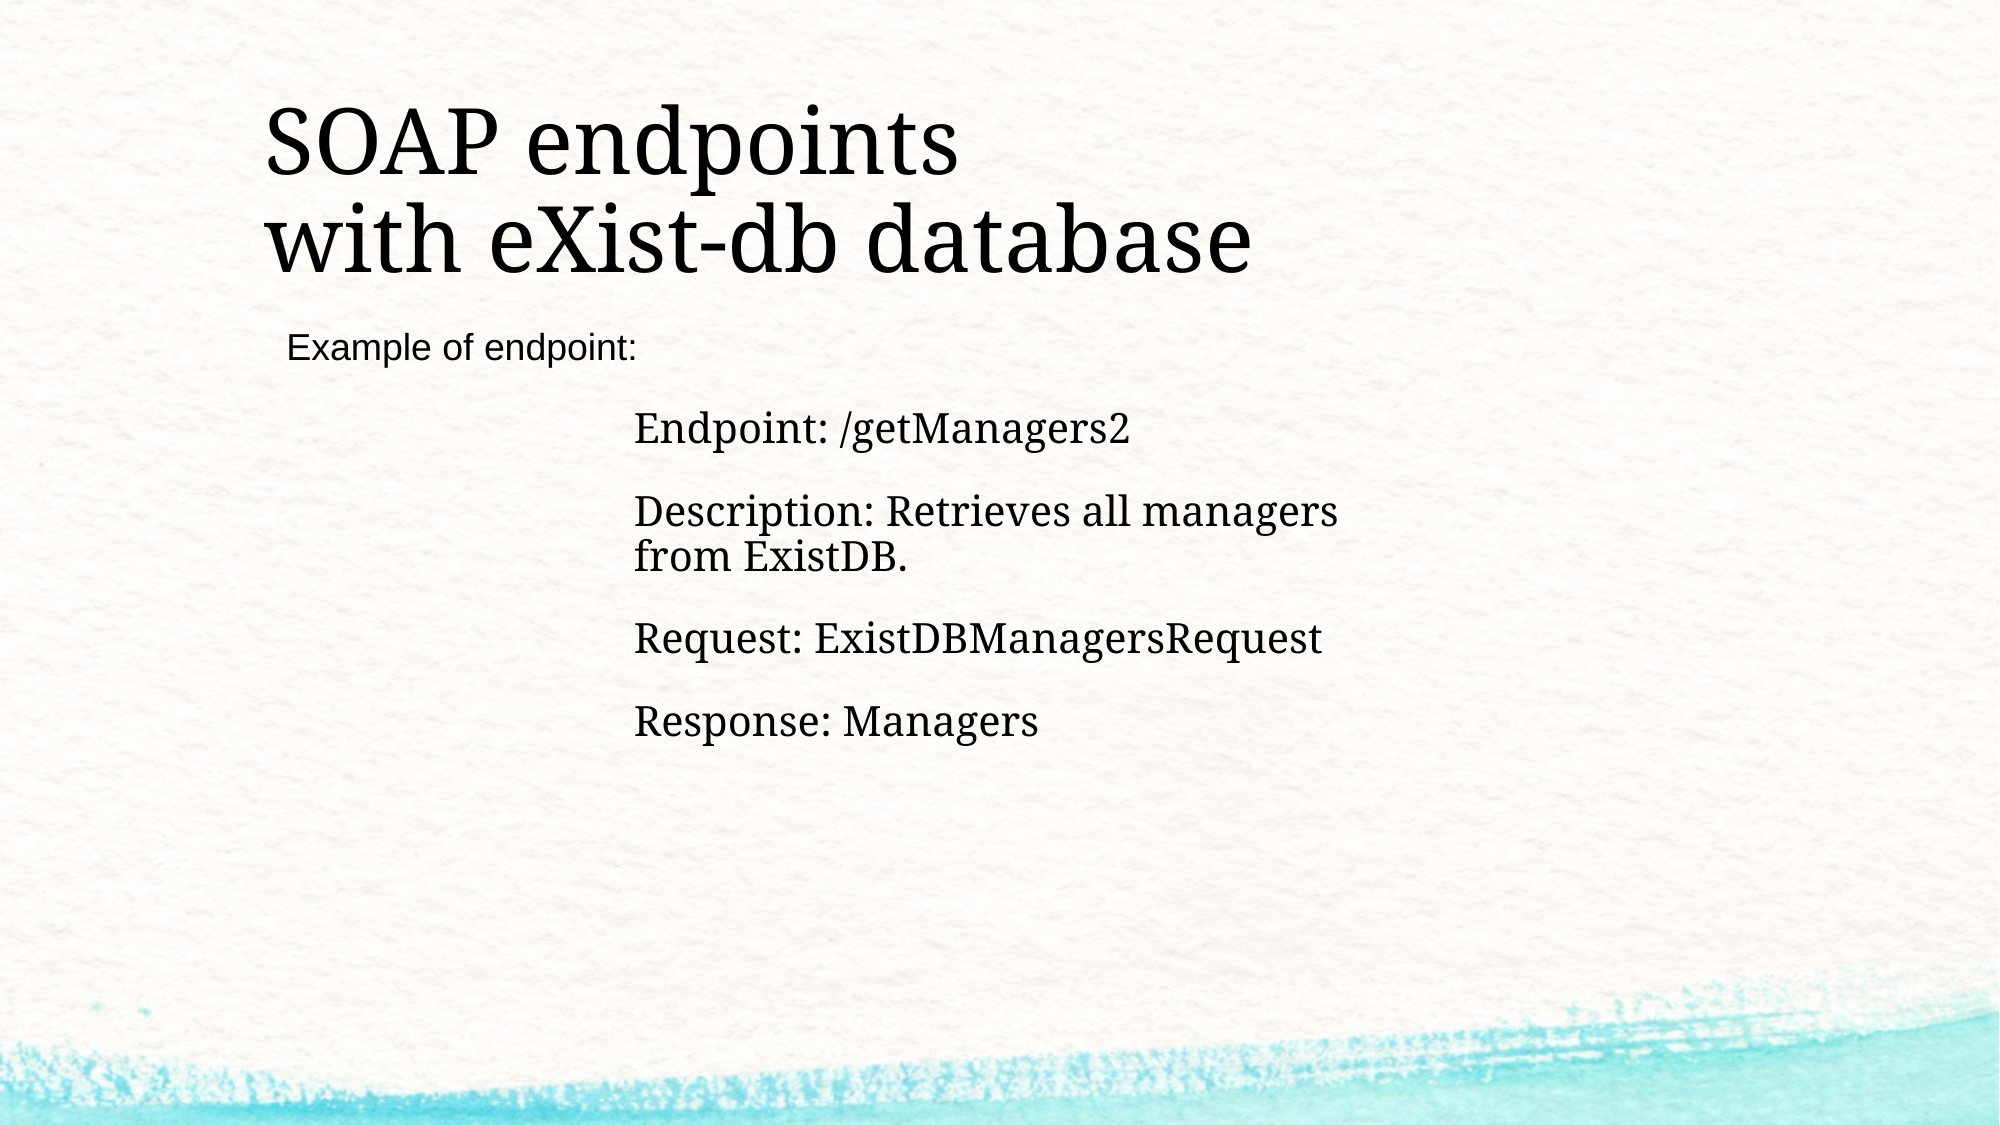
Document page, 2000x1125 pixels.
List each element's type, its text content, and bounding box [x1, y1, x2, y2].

picture [0, 0, 2000, 1125]
title SOAP endpoints with eXist-db database [249, 87, 1825, 276]
text_box Example of endpoint: [271, 318, 653, 376]
list Endpoint: /getManagers2 Description: Retrieves all managers from ExistDB. Request: ExistDBManagersRequest Response: Managers [618, 399, 1381, 1088]
